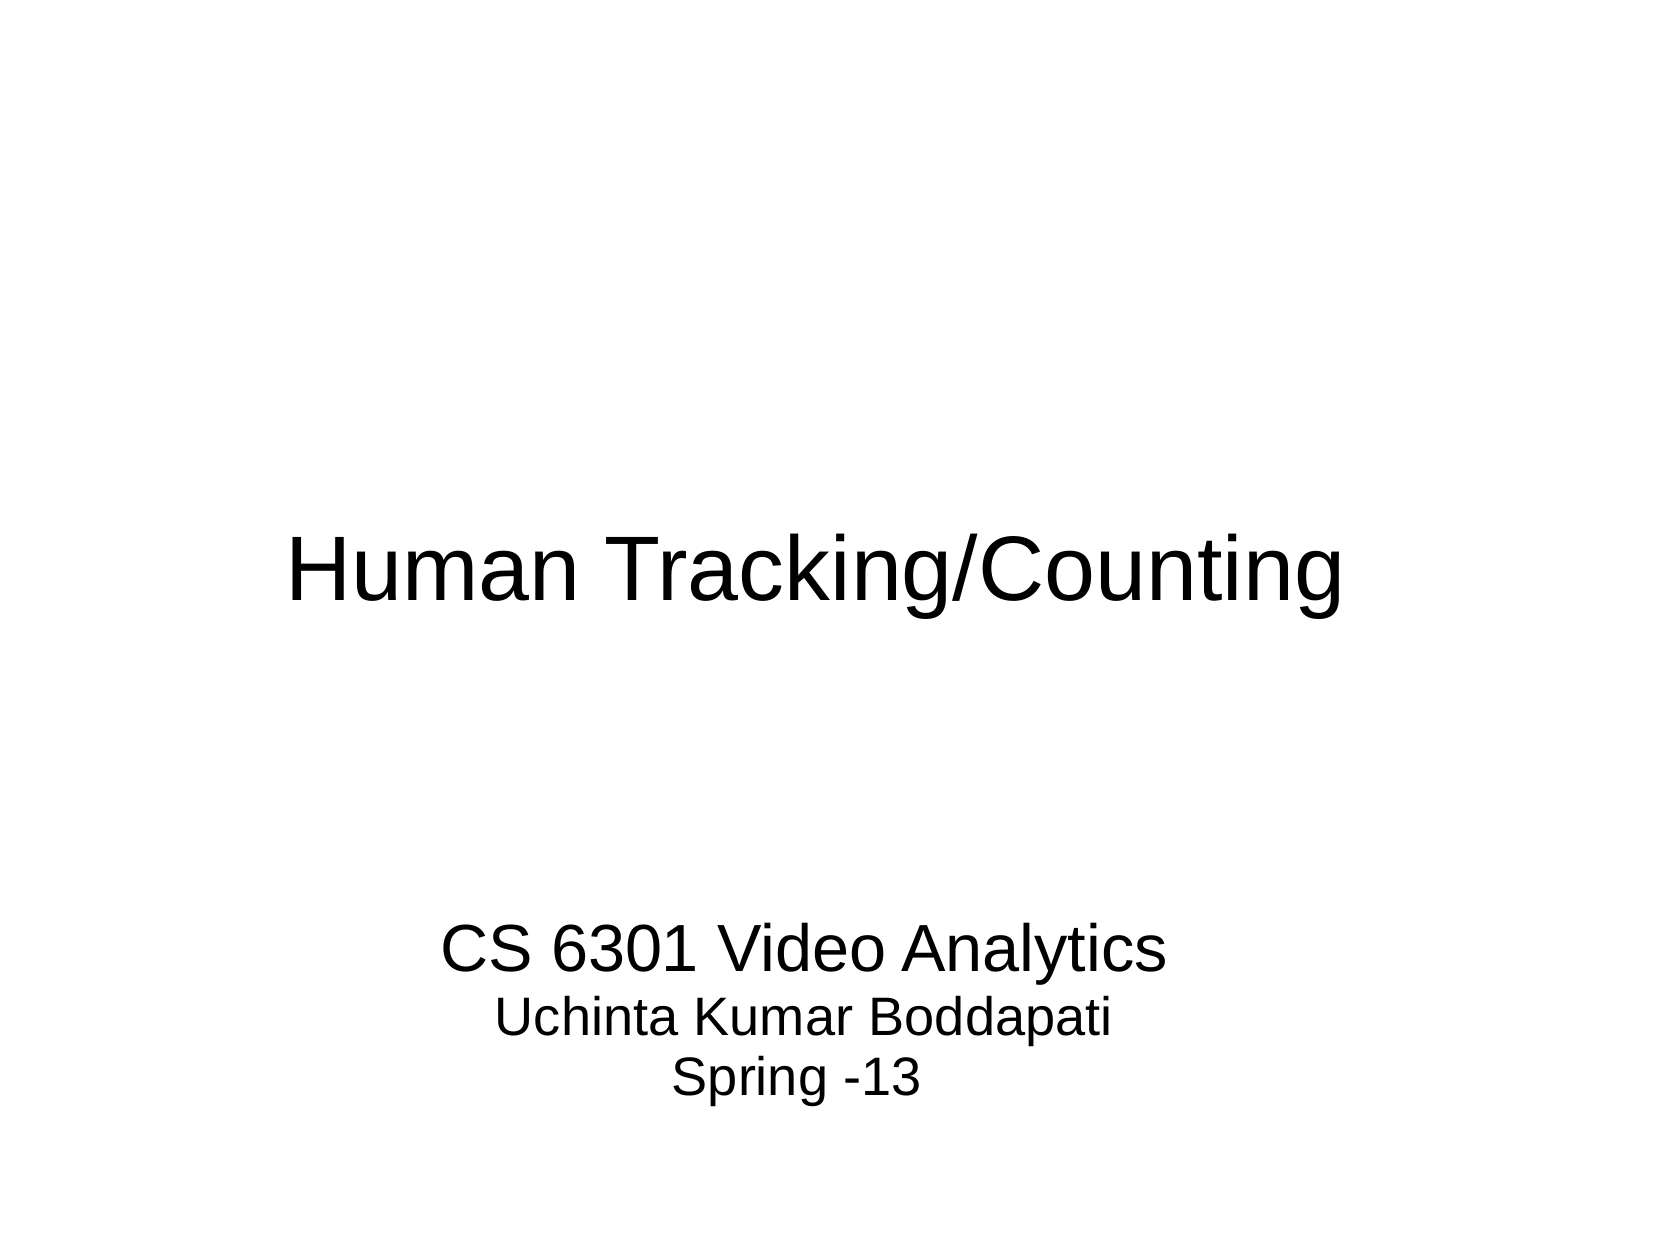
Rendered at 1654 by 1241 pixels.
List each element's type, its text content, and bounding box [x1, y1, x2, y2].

title Human Tracking/Counting [71, 465, 1561, 673]
subtitle CS 6301 Video Analytics Uchinta Kumar Boddapati Spring -13 [76, 645, 1532, 1150]
